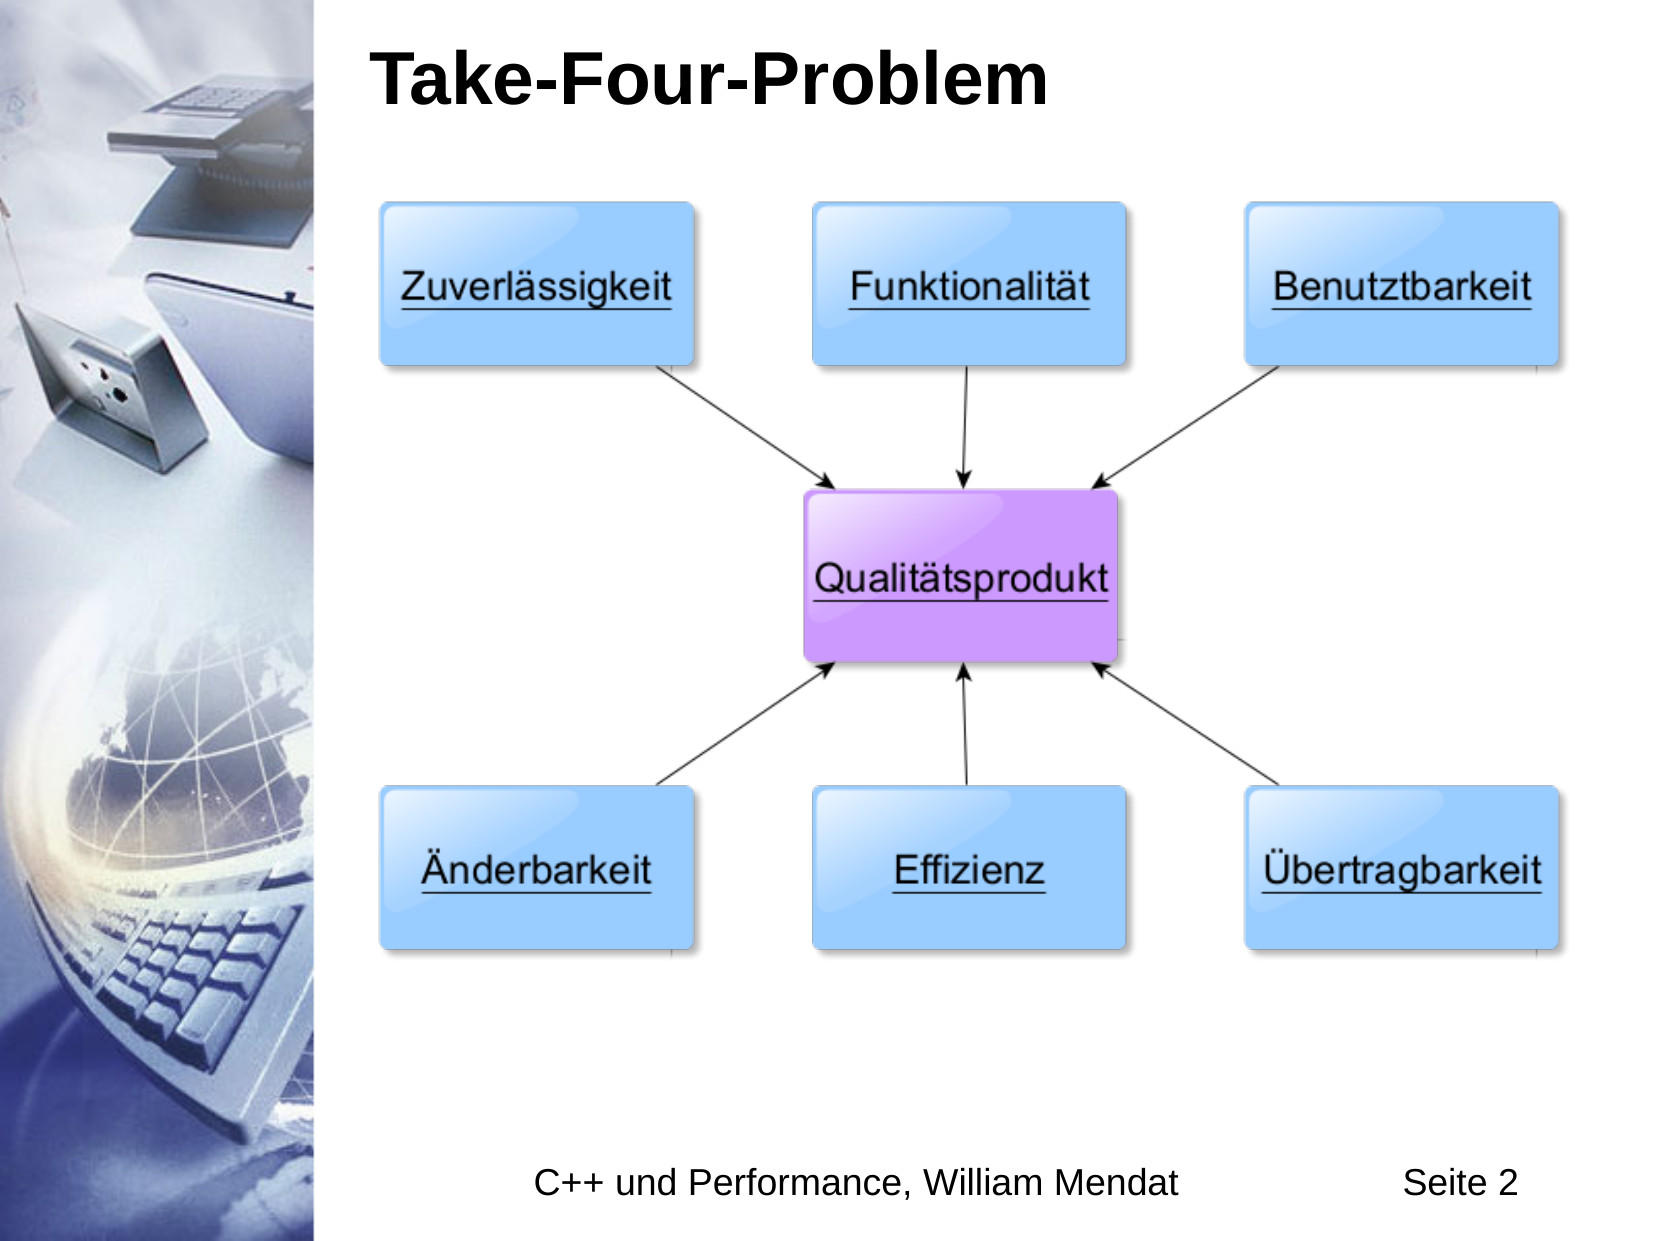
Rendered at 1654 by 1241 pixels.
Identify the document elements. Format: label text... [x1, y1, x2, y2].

text_box C++ und Performance, William Mendat [354, 1153, 1359, 1211]
picture [0, 0, 1654, 1241]
text_box Take-Four-Problem [354, 29, 1625, 129]
text_box Seite 2 [1387, 1153, 1625, 1211]
